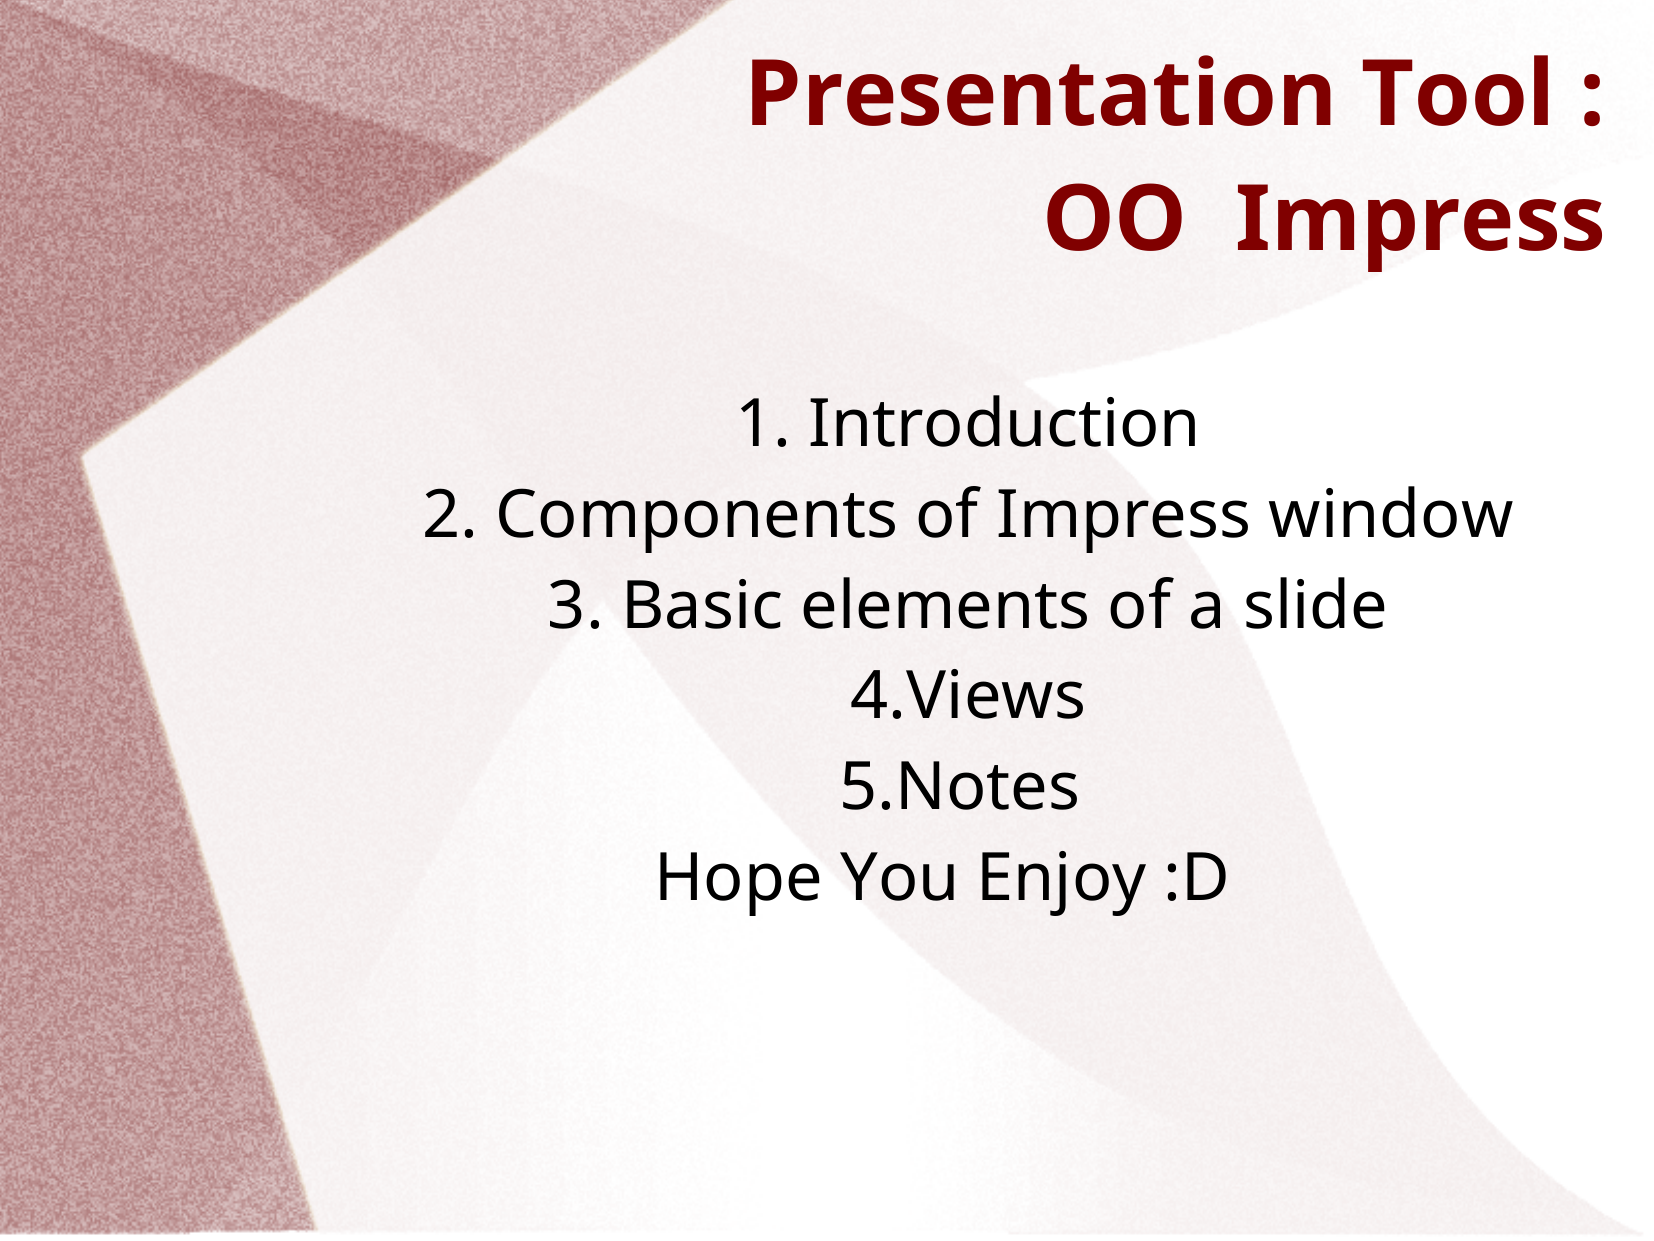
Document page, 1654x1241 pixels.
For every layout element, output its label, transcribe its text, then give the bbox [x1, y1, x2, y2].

picture [0, 0, 1654, 1241]
subtitle 1. Introduction 2. Components of Impress window 3. Basic elements of a slide 4.Views 5.Notes Hope You Enjoy :D [330, 299, 1607, 1087]
title Presentation Tool : OO Impress [596, 49, 1607, 257]
